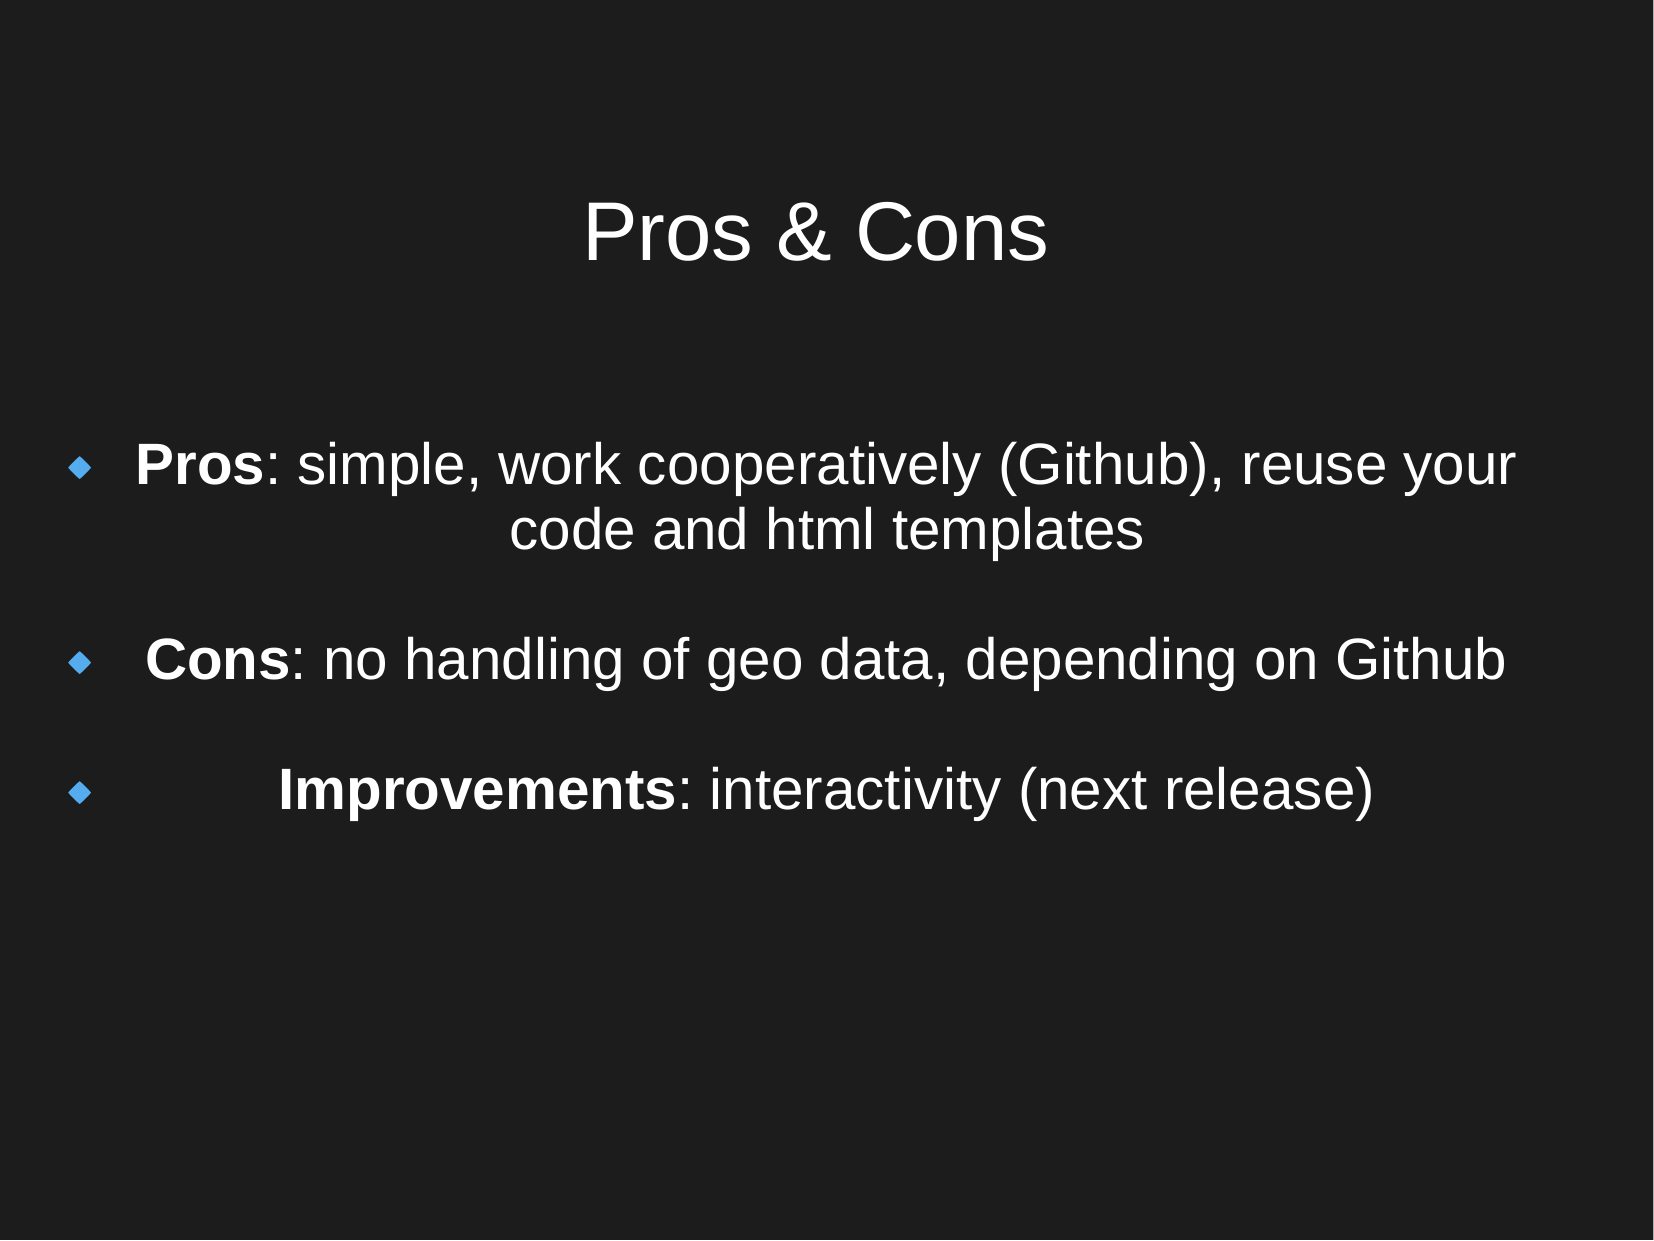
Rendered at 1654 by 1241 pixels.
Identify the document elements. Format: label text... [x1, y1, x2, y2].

picture [60, 773, 99, 812]
picture [60, 643, 99, 682]
picture [60, 448, 99, 488]
text_box Pros & Cons Pros: simple, work cooperatively (Github), reuse your code and html templates Cons: no handling of geo data, depending on Github Improvements: interactivity (next release) [83, 187, 1572, 1196]
